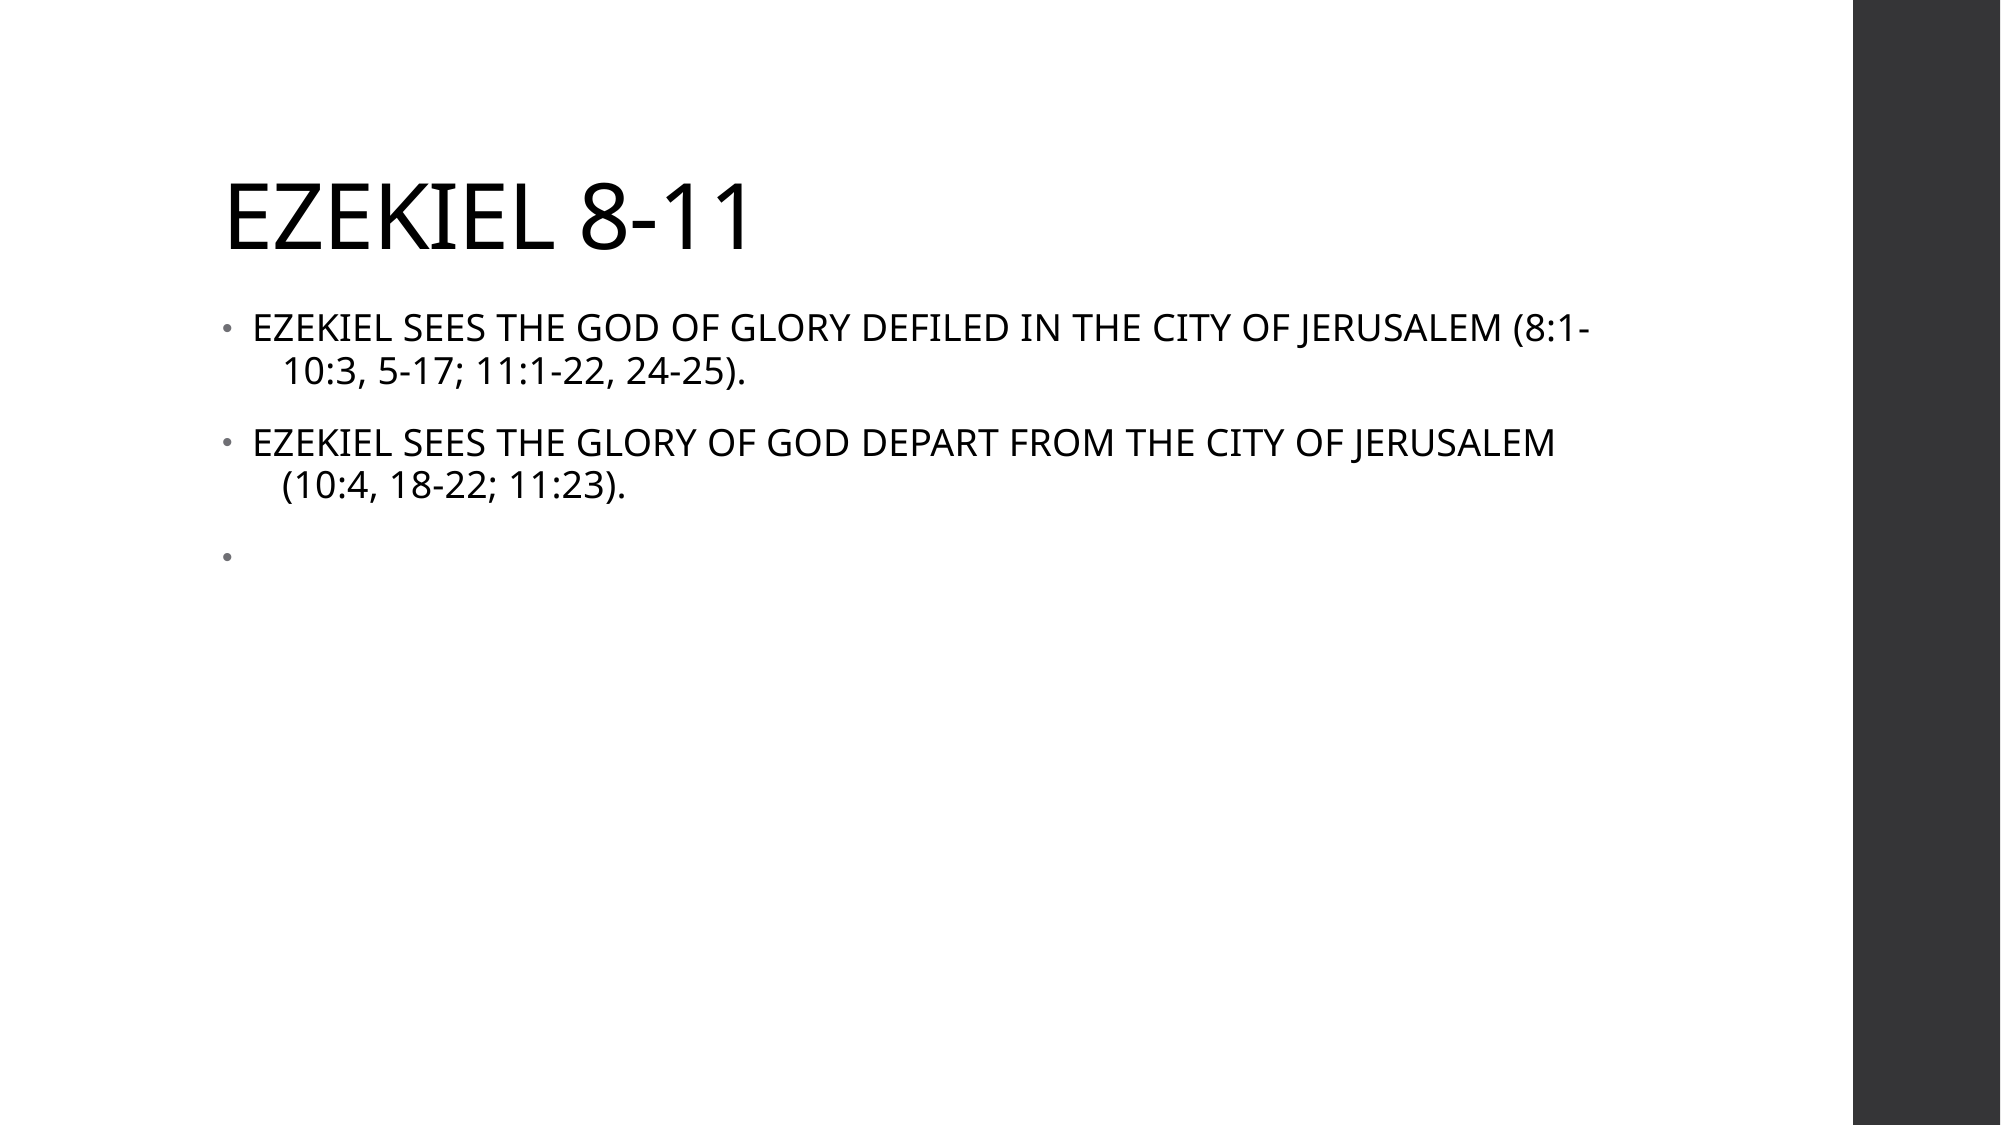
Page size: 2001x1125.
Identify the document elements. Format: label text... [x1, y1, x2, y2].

title EZEKIEL 8-11 [206, 60, 1797, 278]
list EZEKIEL SEES THE GOD OF GLORY DEFILED IN THE CITY OF JERUSALEM (8:1-10:3, 5-17; 11:1-22, 24-25). EZEKIEL SEES THE GLORY OF GOD DEPART FROM THE CITY OF JERUSALEM (10:4, 18-22; 11:23). [206, 299, 1617, 1014]
